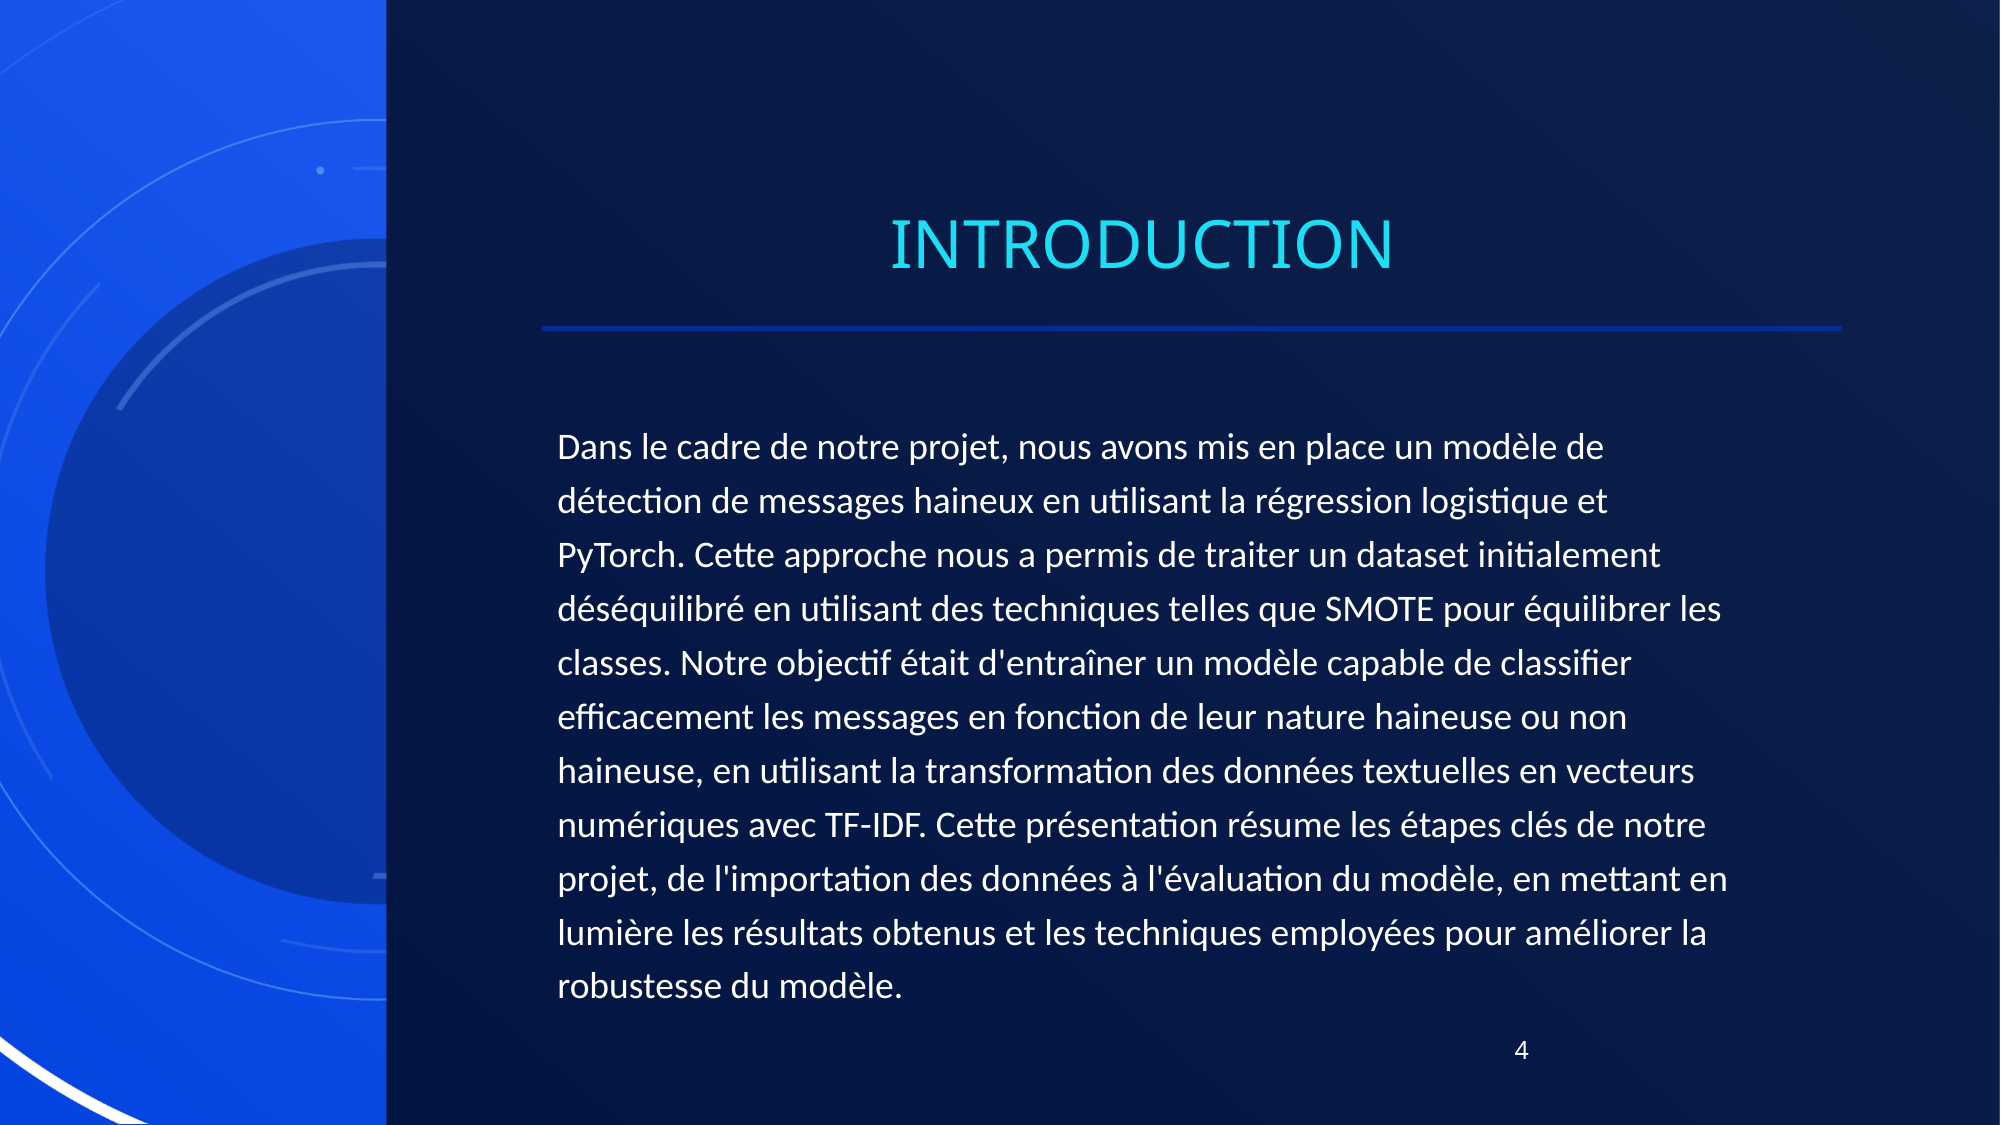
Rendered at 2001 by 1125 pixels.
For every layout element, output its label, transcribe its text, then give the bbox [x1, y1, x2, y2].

title INTRODUCTION [542, 18, 1760, 291]
list Dans le cadre de notre projet, nous avons mis en place un modèle de détection de messages haineux en utilisant la régression logistique et PyTorch. Cette approche nous a permis de traiter un dataset initialement déséquilibré en utilisant des techniques telles que SMOTE pour équilibrer les classes. Notre objectif était d'entraîner un modèle capable de classifier efficacement les messages en fonction de leur nature haineuse ou non haineuse, en utilisant la transformation des données textuelles en vecteurs numériques avec TF-IDF. Cette présentation résume les étapes clés de notre projet, de l'importation des données à l'évaluation du modèle, en mettant en lumière les résultats obtenus et les techniques employées pour améliorer la robustesse du modèle. [542, 405, 1760, 1041]
text_box 5 [1499, 1021, 1950, 1082]
